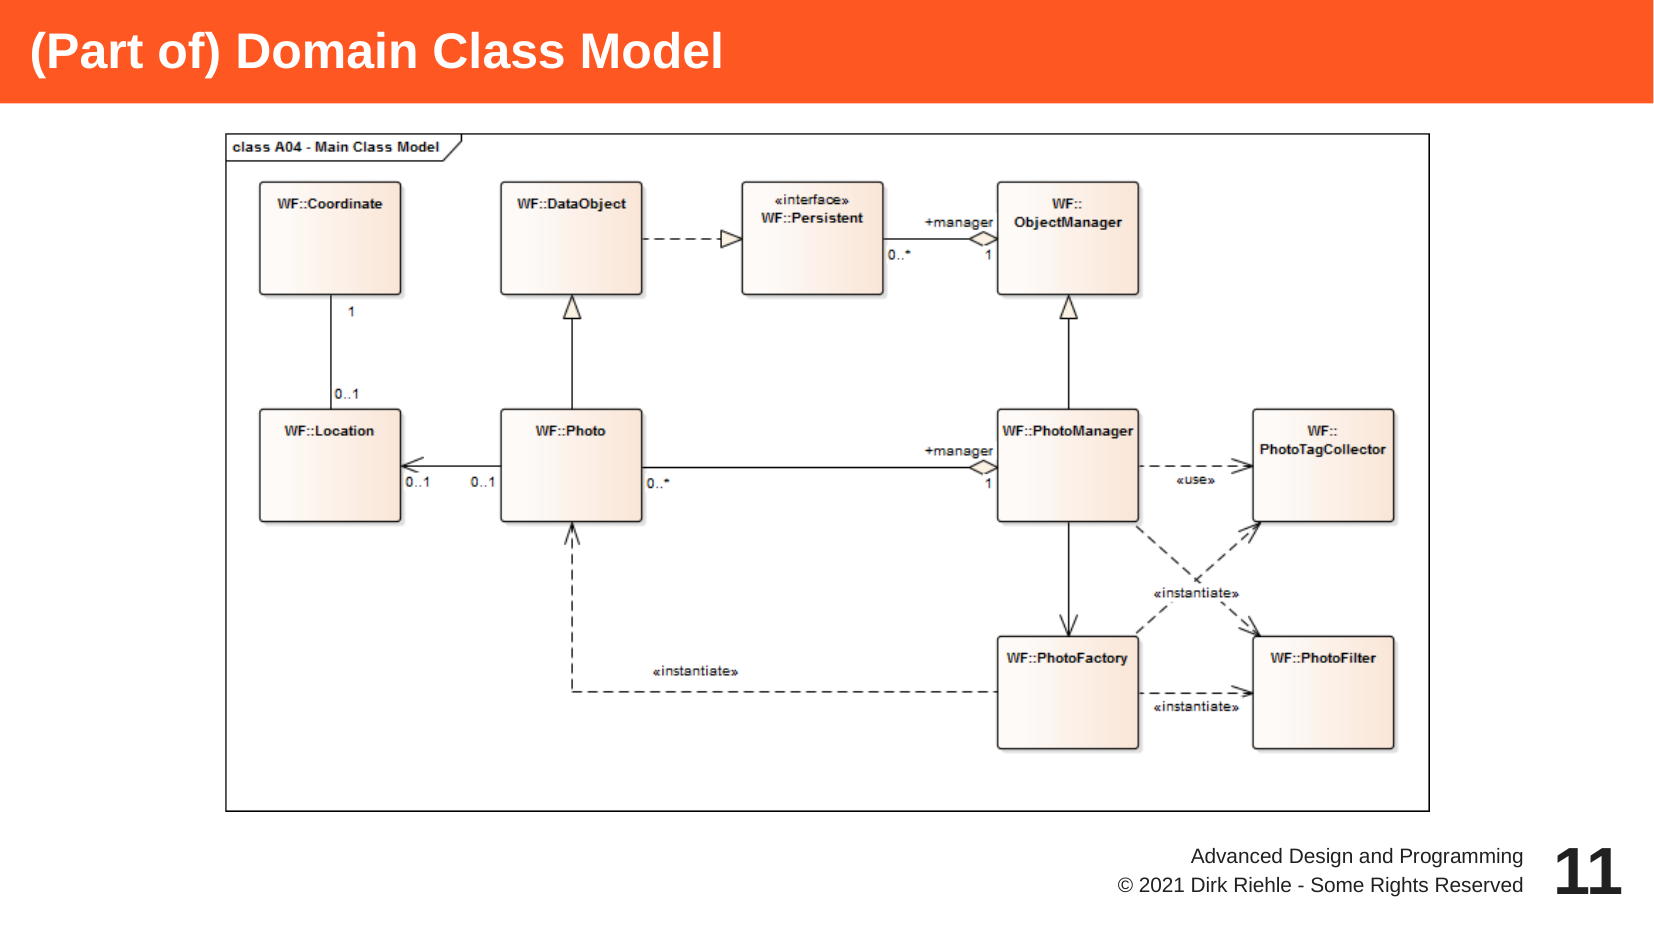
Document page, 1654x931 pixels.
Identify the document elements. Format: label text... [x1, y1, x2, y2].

title (Part of) Domain Class Model [0, 0, 1654, 104]
picture [224, 132, 1430, 813]
